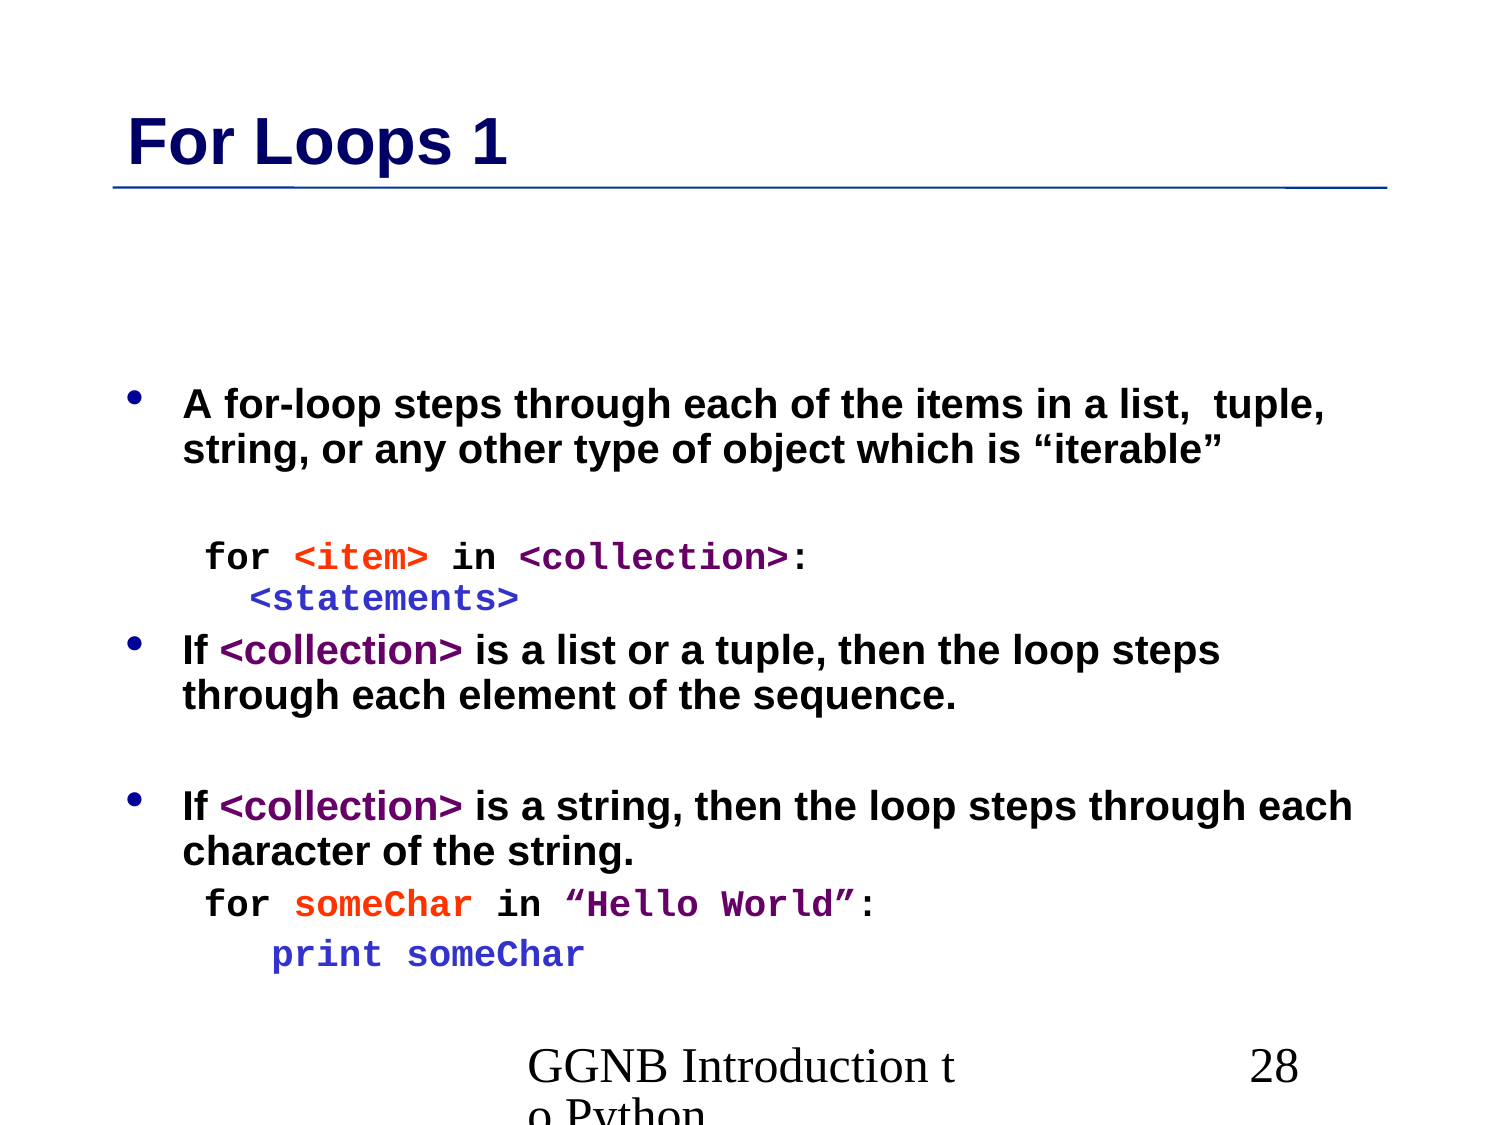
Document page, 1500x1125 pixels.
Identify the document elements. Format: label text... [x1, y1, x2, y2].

title For Loops 1 [112, 89, 1388, 185]
list A for-loop steps through each of the items in a list, tuple, string, or any other type of object which is “iterable” for <item> in <collection>: <statements> If <collection> is a list or a tuple, then the loop steps through each element of the sequence. If <collection> is a string, then the loop steps through each character of the string. for someChar in “Hello World”: print someChar [112, 374, 1388, 1026]
